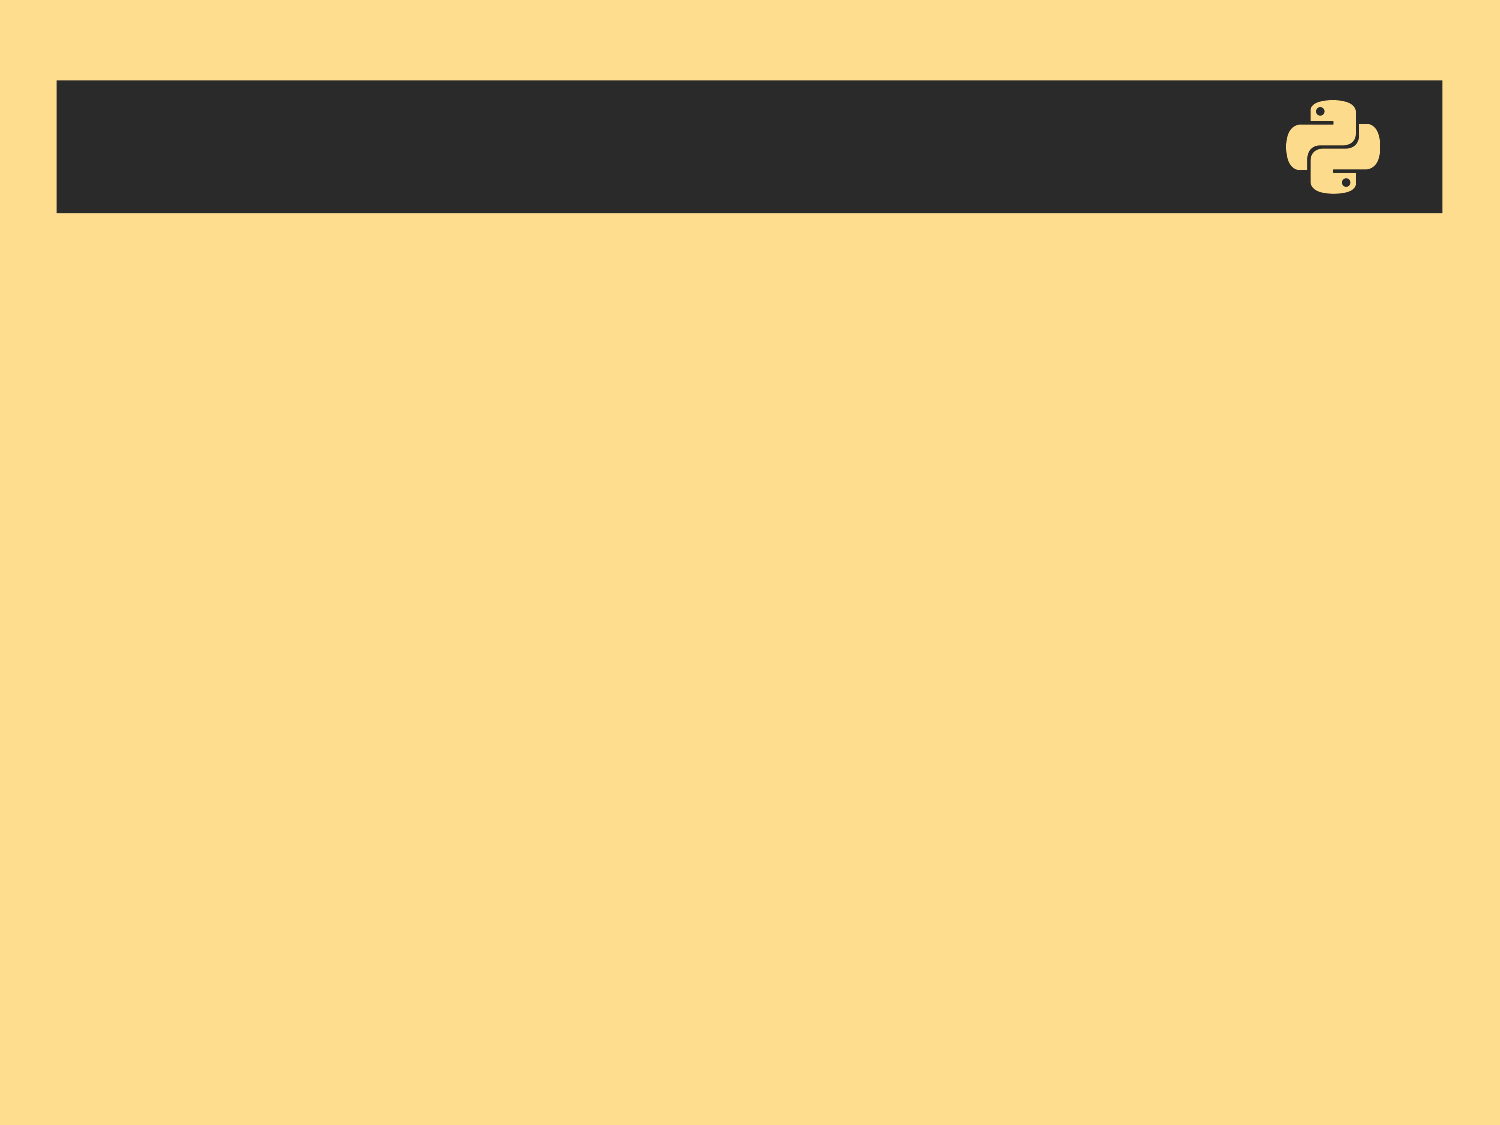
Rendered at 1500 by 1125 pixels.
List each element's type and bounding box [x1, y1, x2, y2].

picture [1286, 100, 1380, 194]
